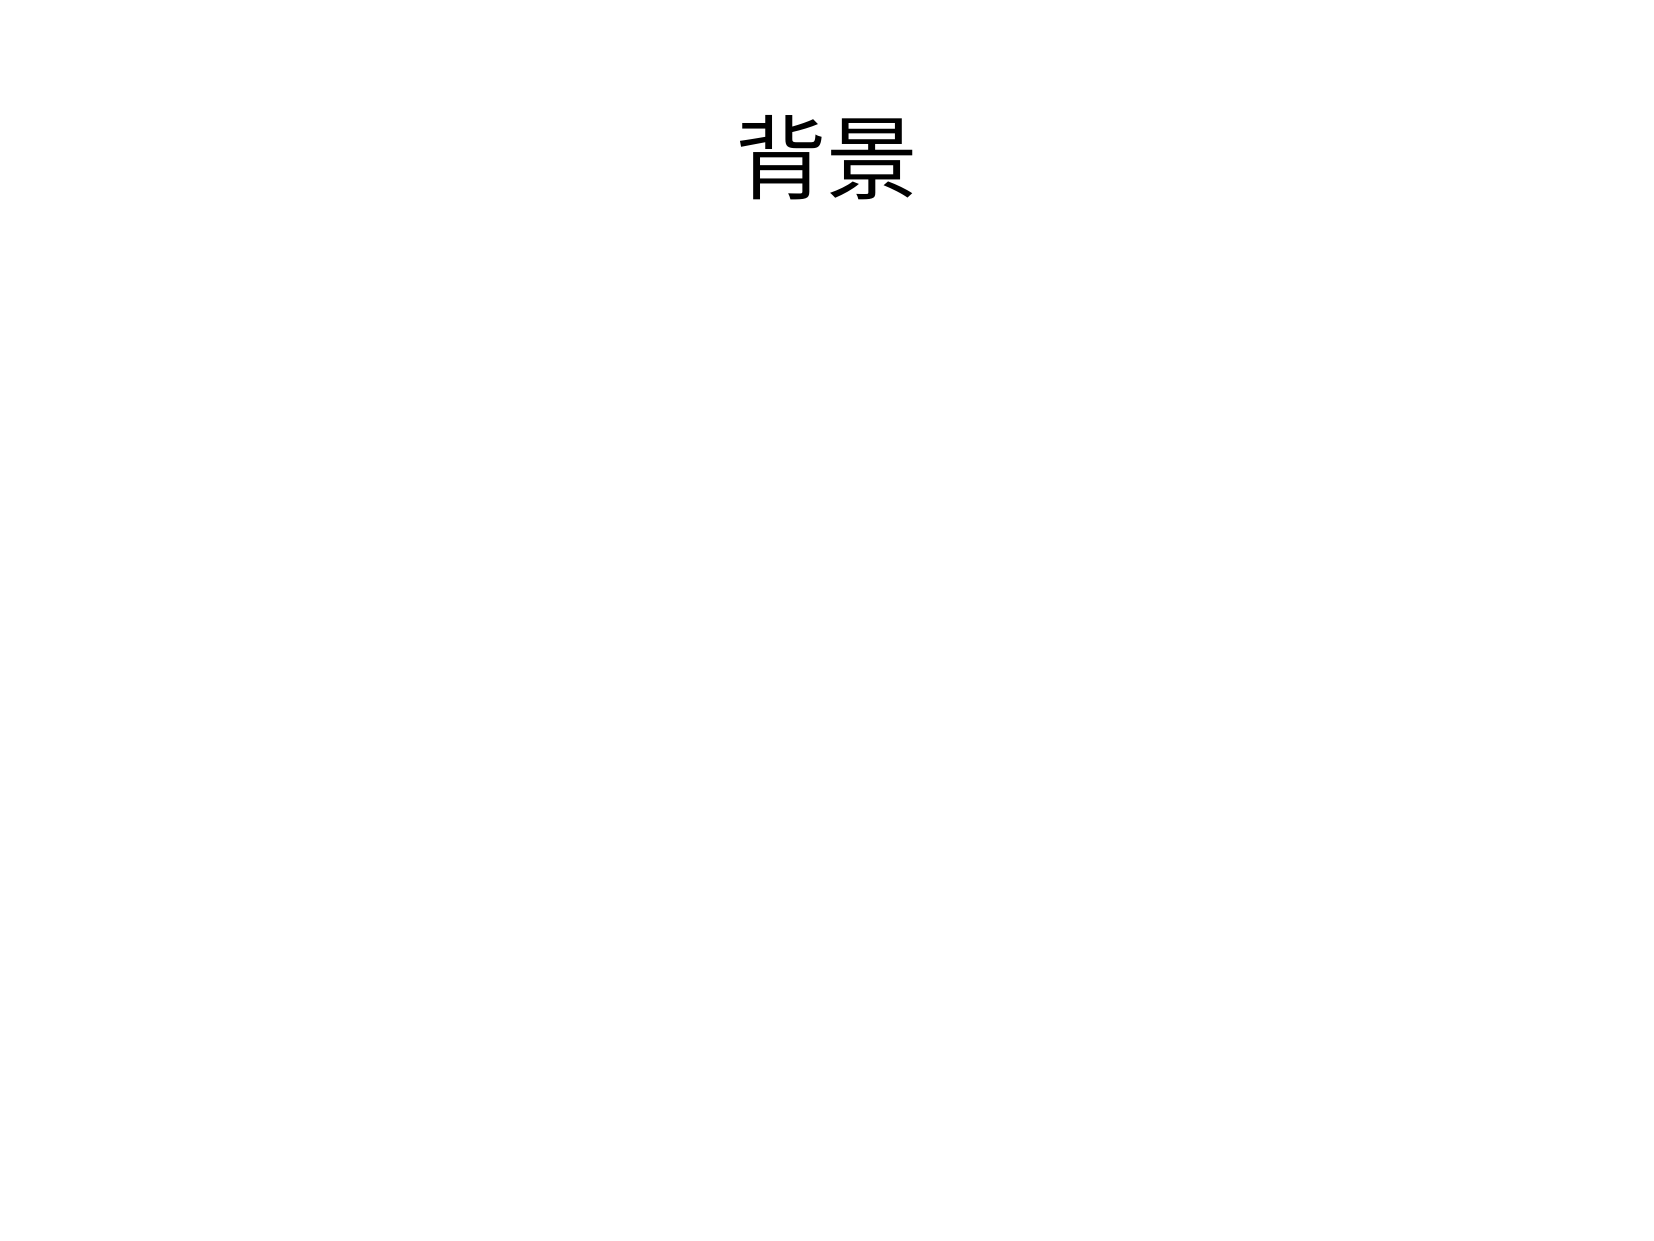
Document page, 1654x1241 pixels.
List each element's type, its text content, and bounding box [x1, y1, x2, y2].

title 背景 [82, 49, 1571, 257]
